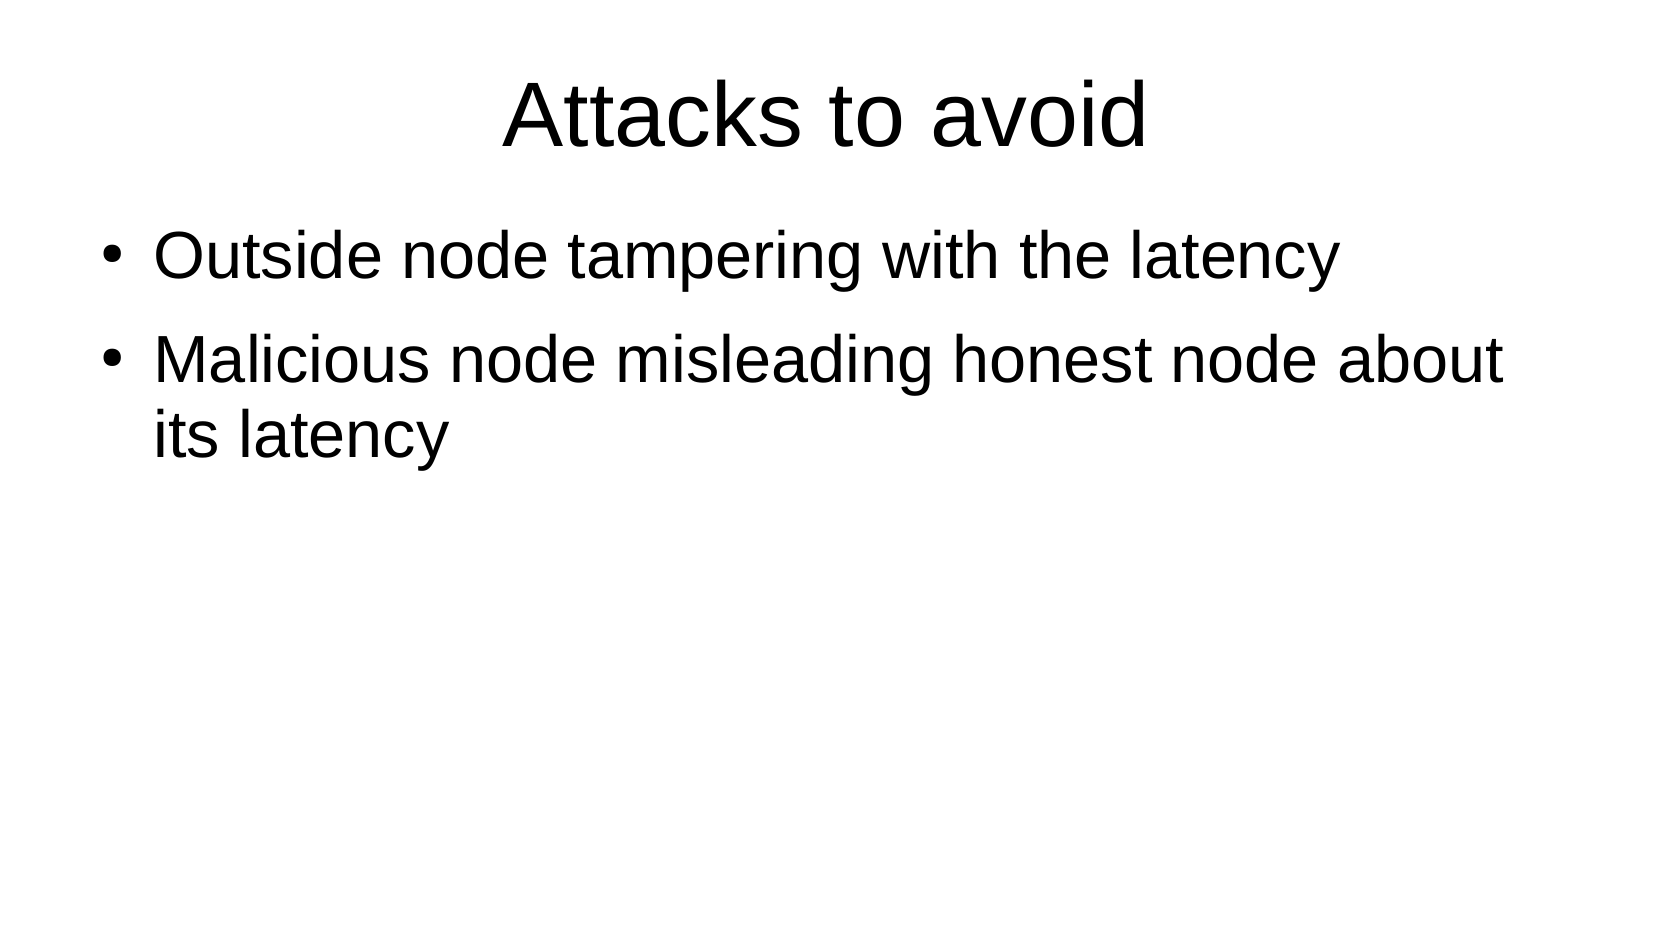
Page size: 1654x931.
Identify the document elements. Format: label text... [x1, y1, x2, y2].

title Attacks to avoid [82, 37, 1571, 193]
list Outside node tampering with the latency Malicious node misleading honest node about its latency [82, 217, 1571, 758]
